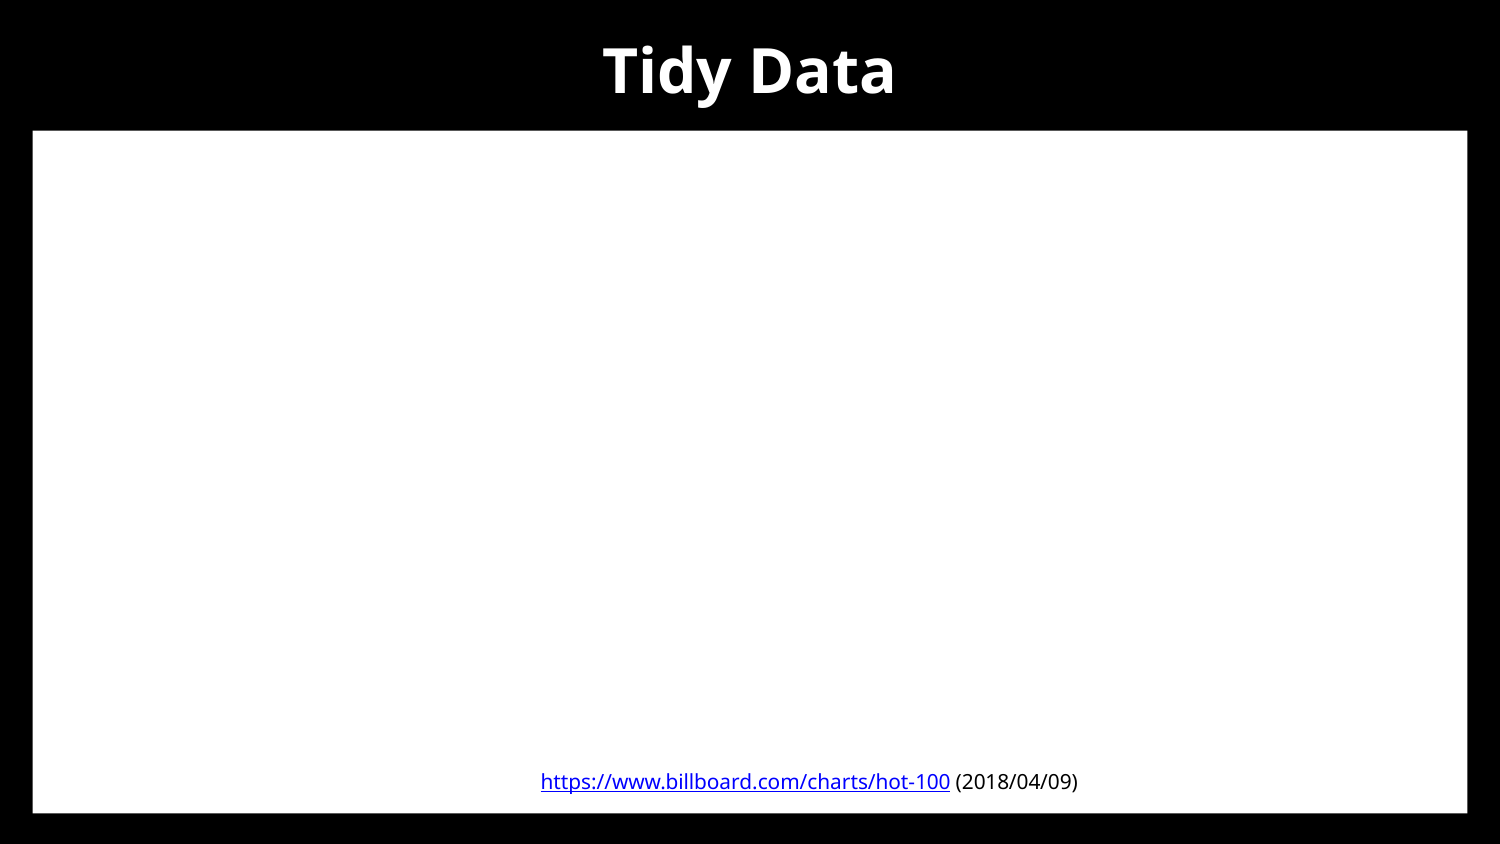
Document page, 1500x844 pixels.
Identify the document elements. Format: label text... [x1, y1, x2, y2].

text_box Tidy Data [32, 21, 1468, 116]
text_box https://www.billboard.com/charts/hot-100 (2018/04/09) [427, 759, 1093, 806]
